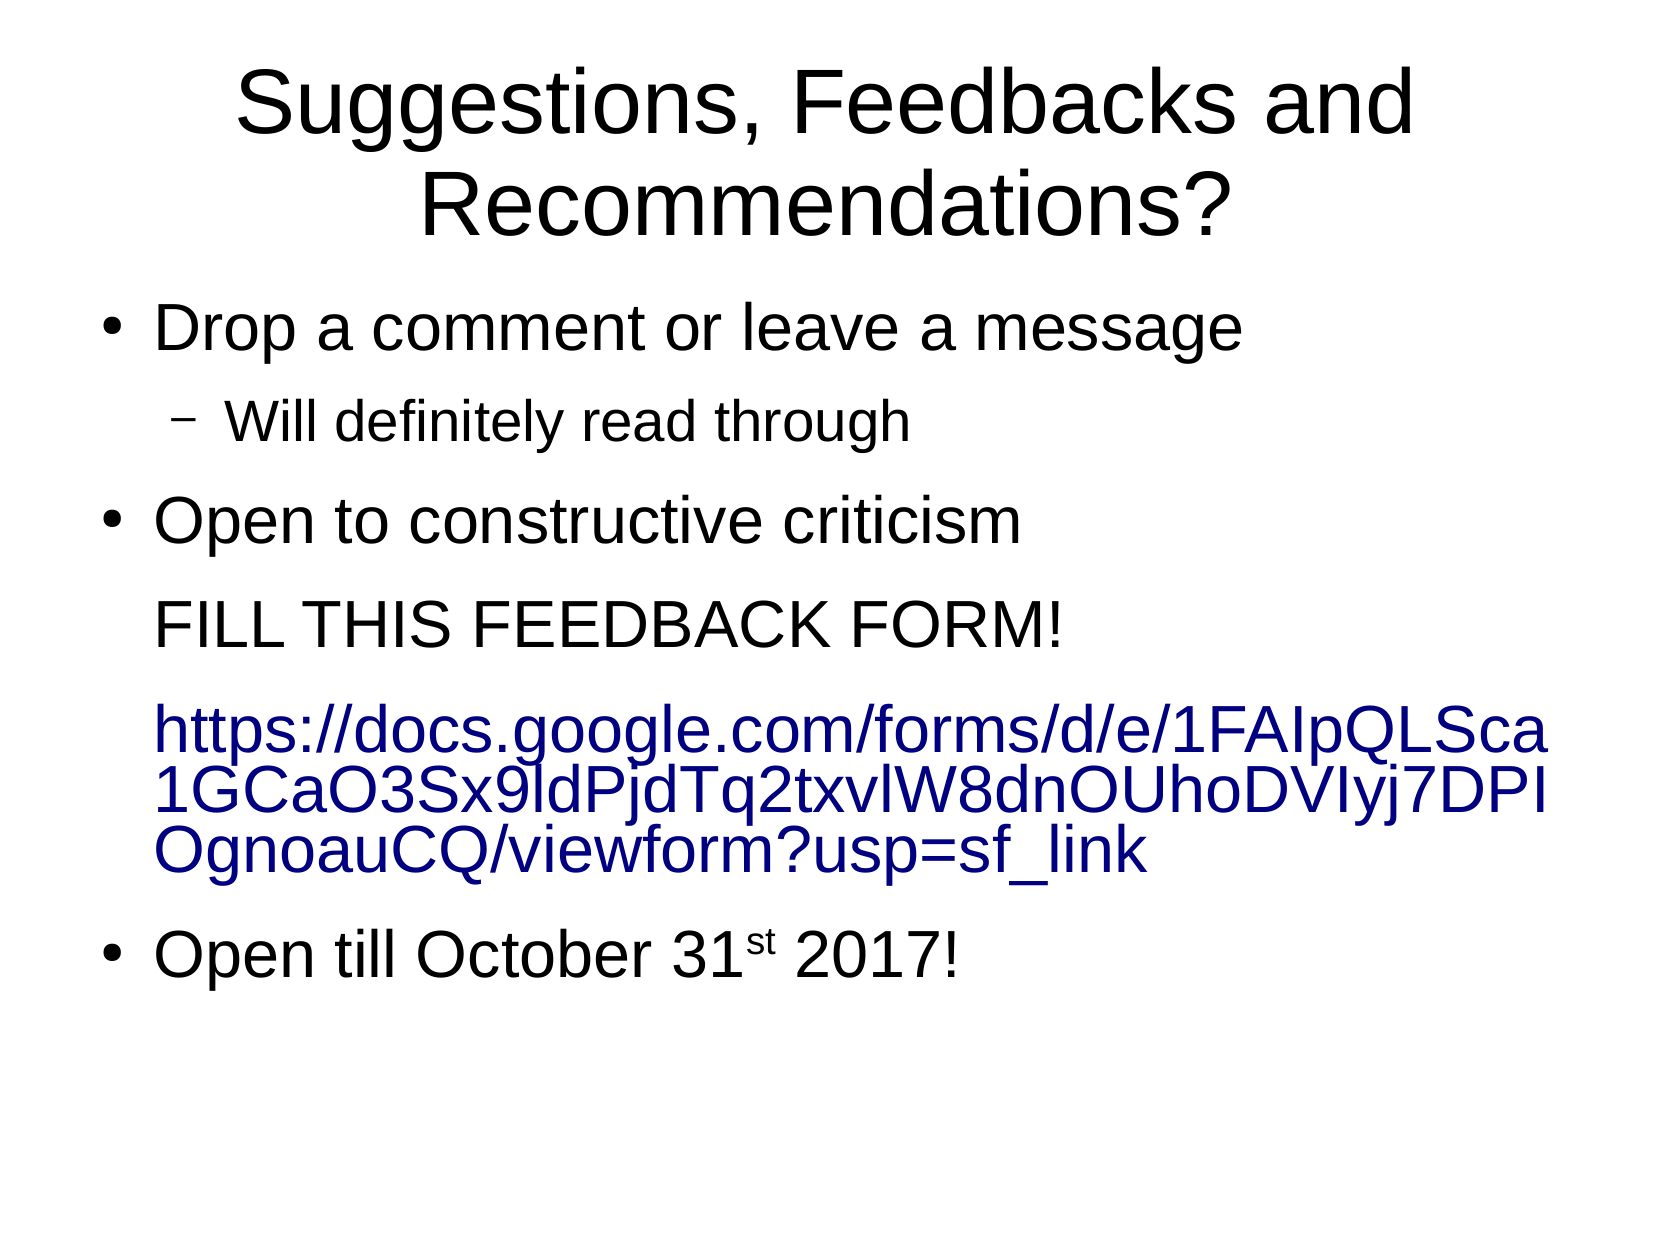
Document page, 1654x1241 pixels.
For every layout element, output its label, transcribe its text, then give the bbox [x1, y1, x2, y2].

title Suggestions, Feedbacks and Recommendations? [82, 49, 1571, 257]
list Drop a comment or leave a message Will definitely read through Open to constructive criticism FILL THIS FEEDBACK FORM! https://docs.google.com/forms/d/e/1FAIpQLSca1GCaO3Sx9ldPjdTq2txvlW8dnOUhoDVIyj7DPIOgnoauCQ/viewform?usp=sf_link Open till October 31st 2017! [82, 290, 1571, 1010]
